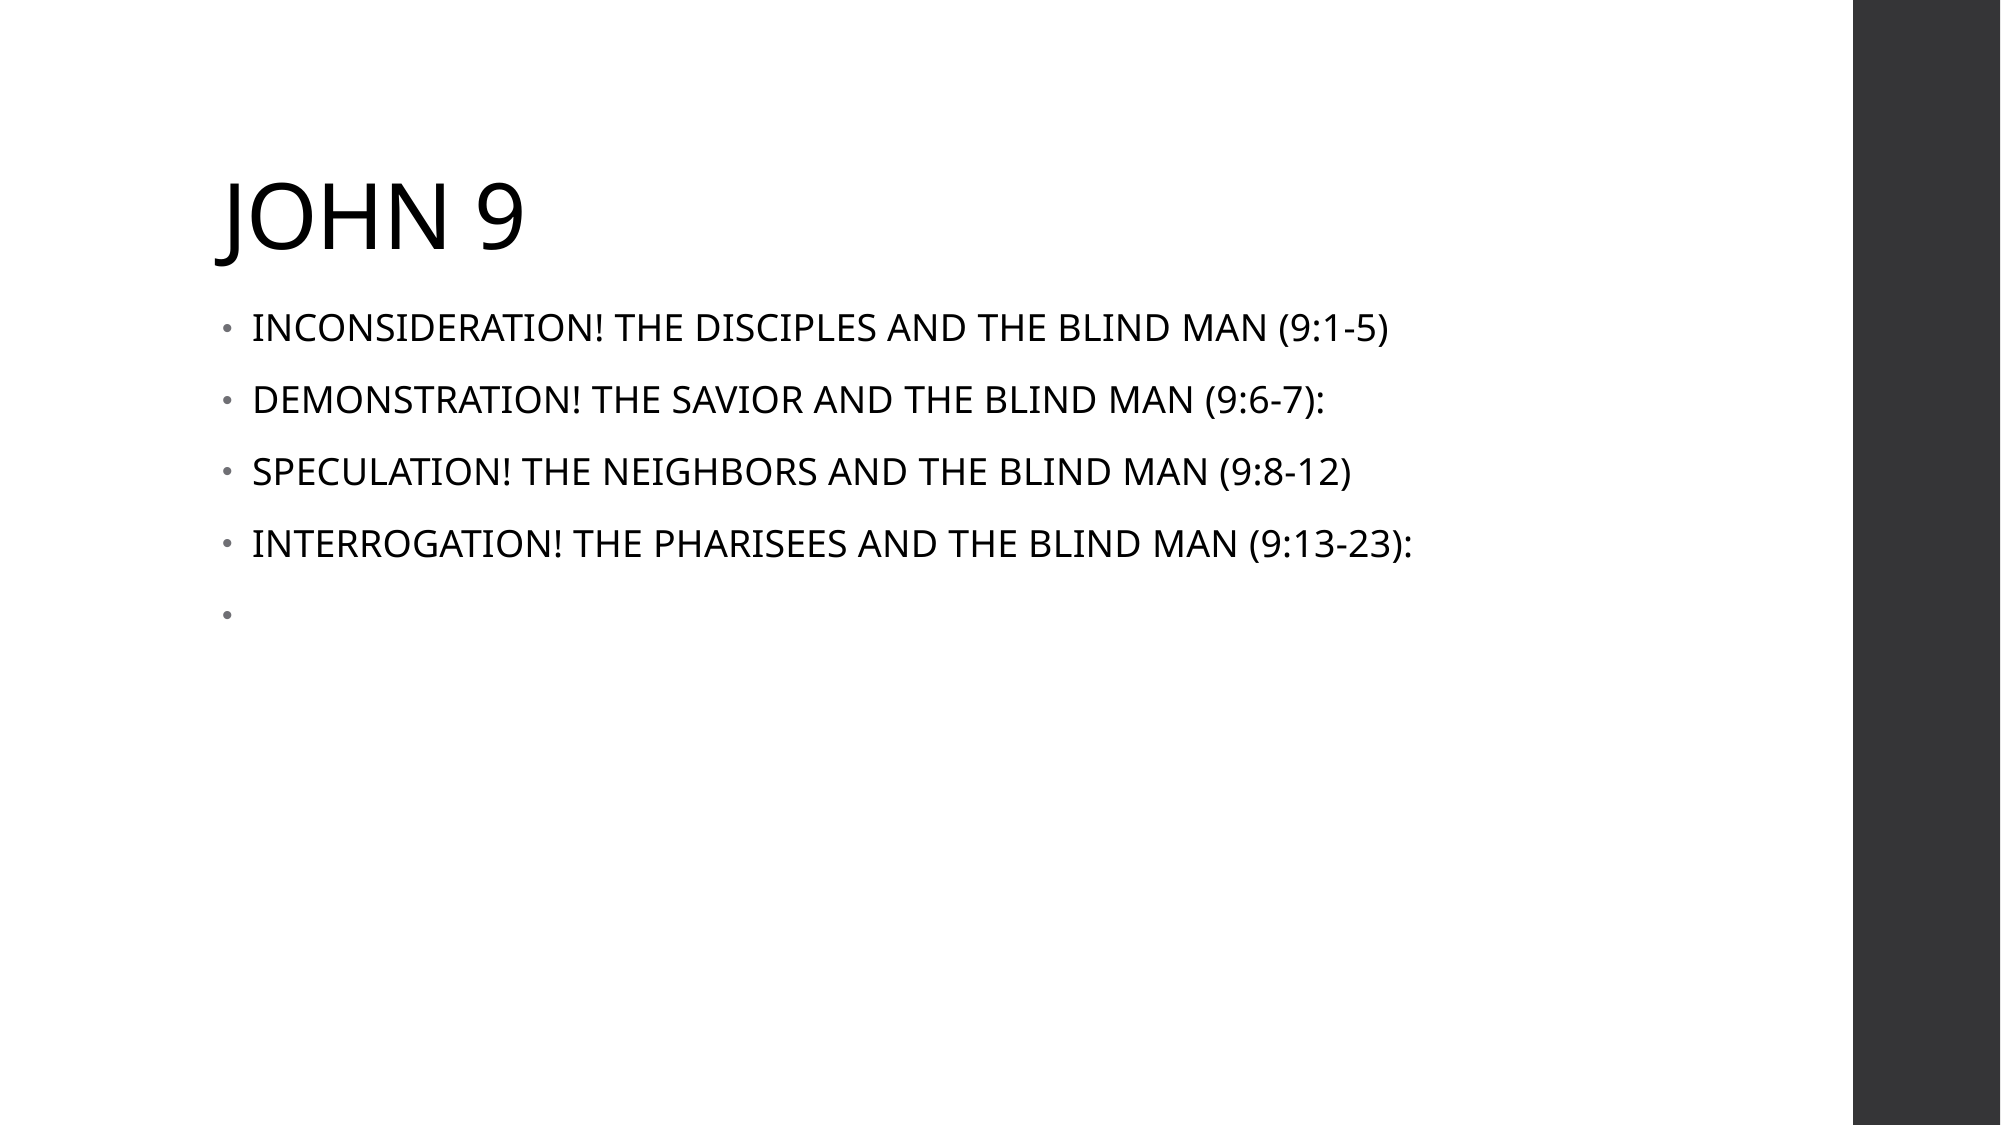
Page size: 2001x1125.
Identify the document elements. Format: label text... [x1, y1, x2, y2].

title JOHN 9 [206, 60, 1797, 278]
list INCONSIDERATION! THE DISCIPLES AND THE BLIND MAN (9:1-5) DEMONSTRATION! THE SAVIOR AND THE BLIND MAN (9:6-7): SPECULATION! THE NEIGHBORS AND THE BLIND MAN (9:8-12) INTERROGATION! THE PHARISEES AND THE BLIND MAN (9:13-23): [206, 299, 1617, 1014]
